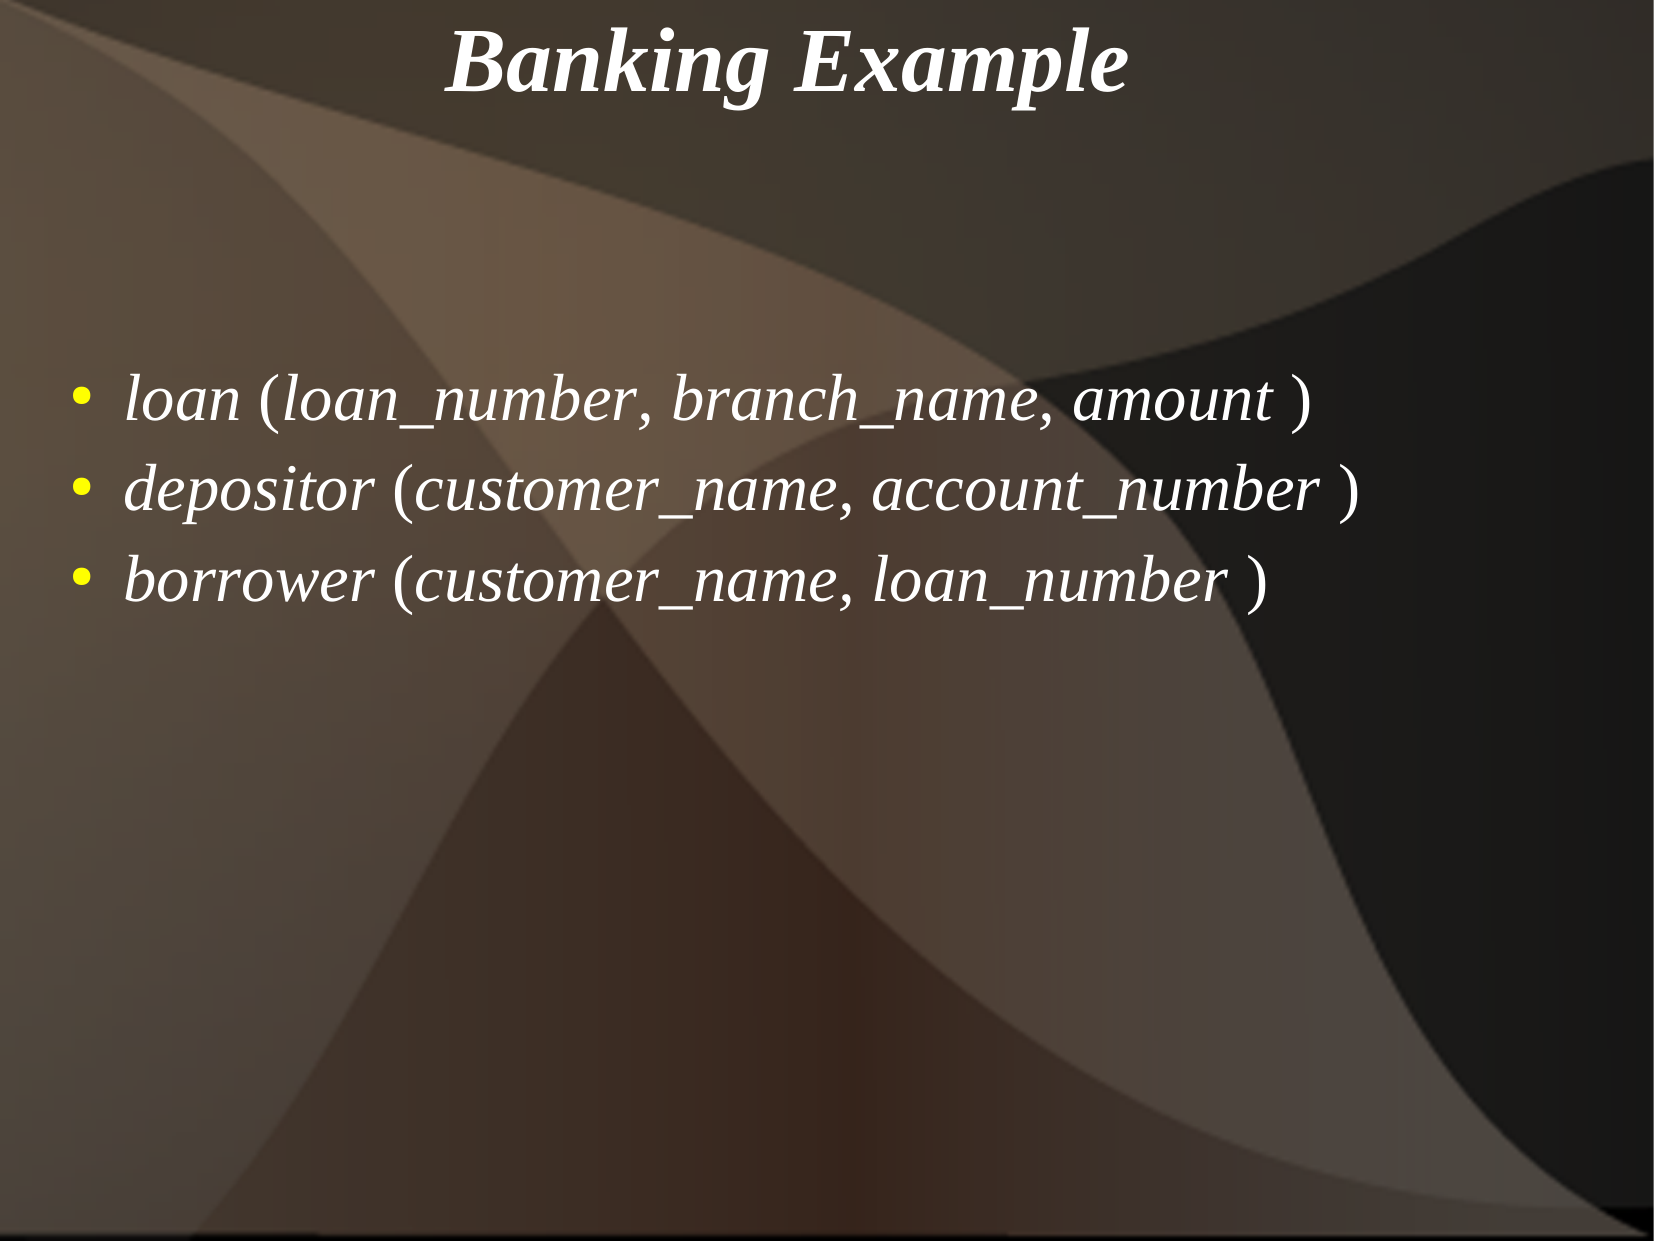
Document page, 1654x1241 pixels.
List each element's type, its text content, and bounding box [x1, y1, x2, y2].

title Banking Example [125, 2, 1451, 120]
picture [0, 0, 1654, 1241]
list loan (loan_number, branch_name, amount ) depositor (customer_name, account_number ) borrower (customer_name, loan_number ) [37, 262, 1651, 624]
